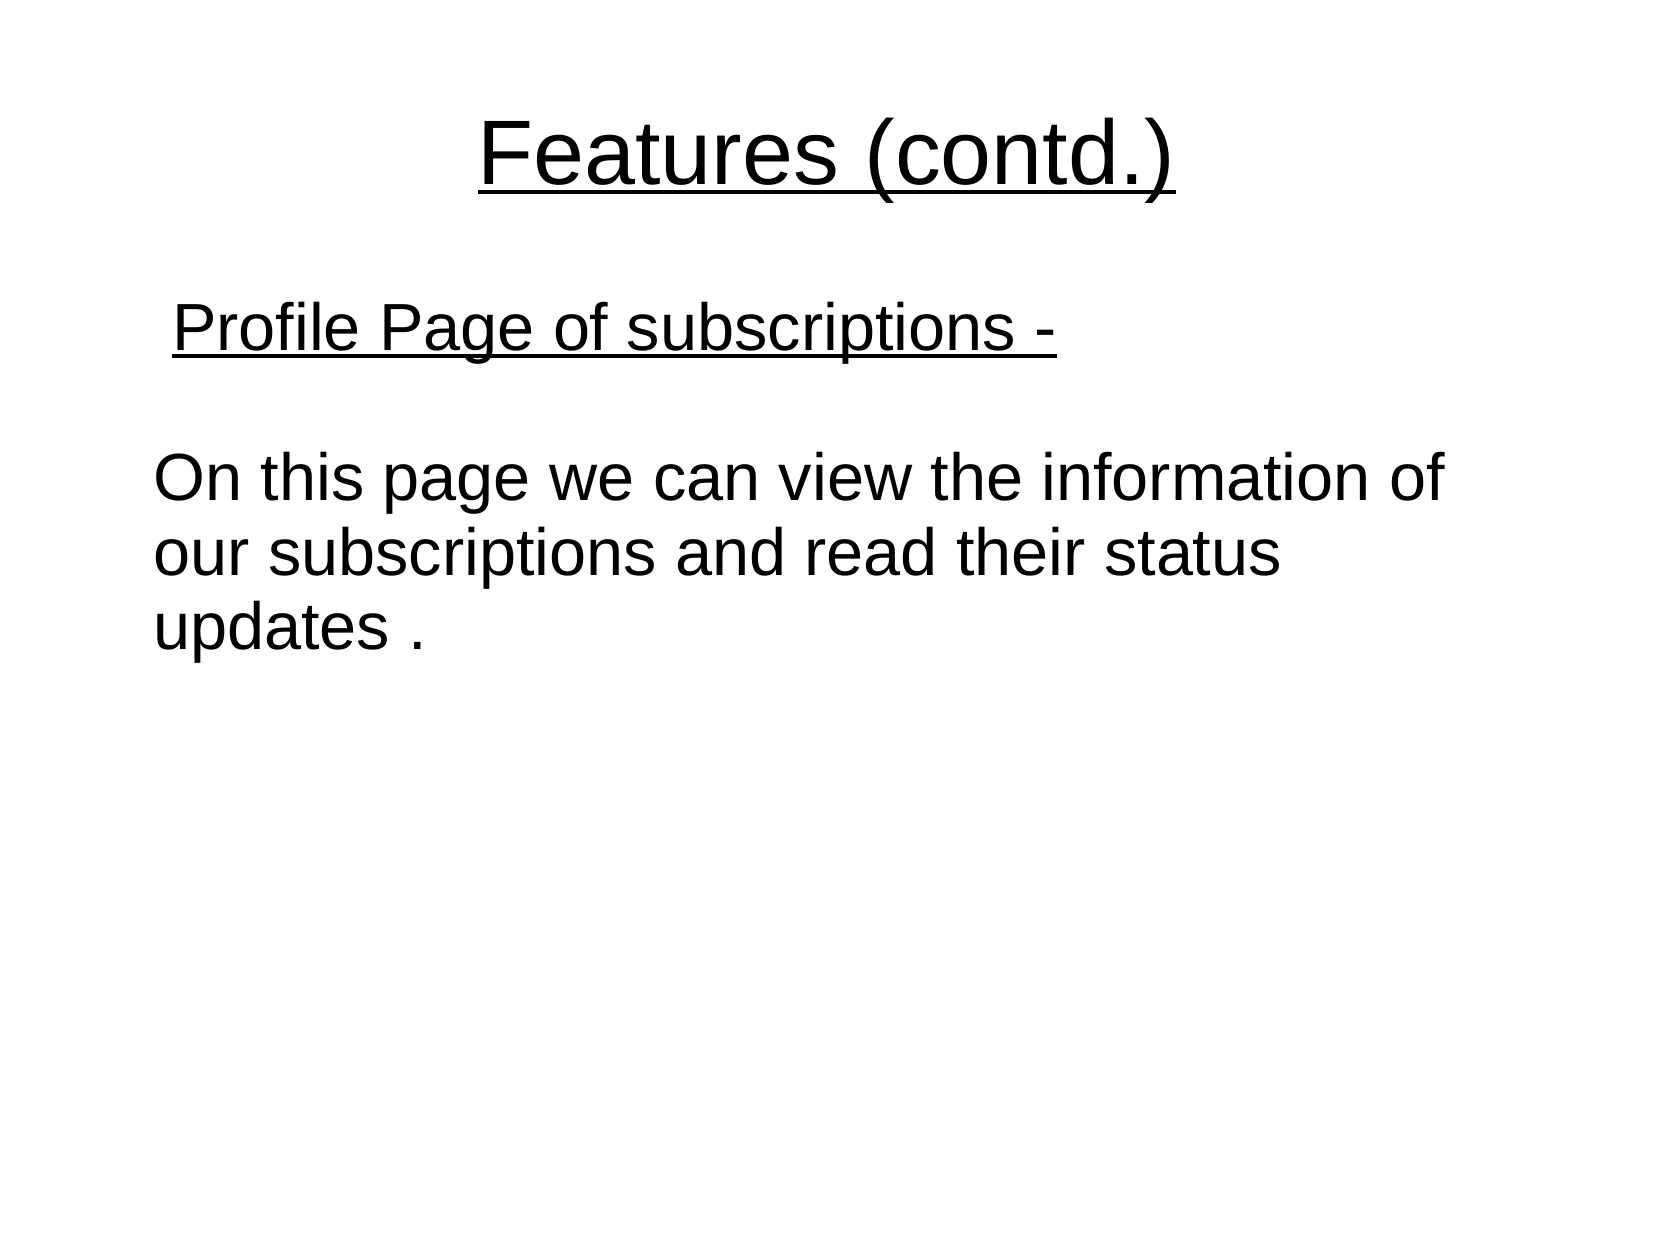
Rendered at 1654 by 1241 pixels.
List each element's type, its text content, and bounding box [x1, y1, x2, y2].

list Profile Page of subscriptions - On this page we can view the information of our subscriptions and read their status updates . [82, 290, 1538, 1010]
title Features (contd.) [82, 49, 1571, 257]
